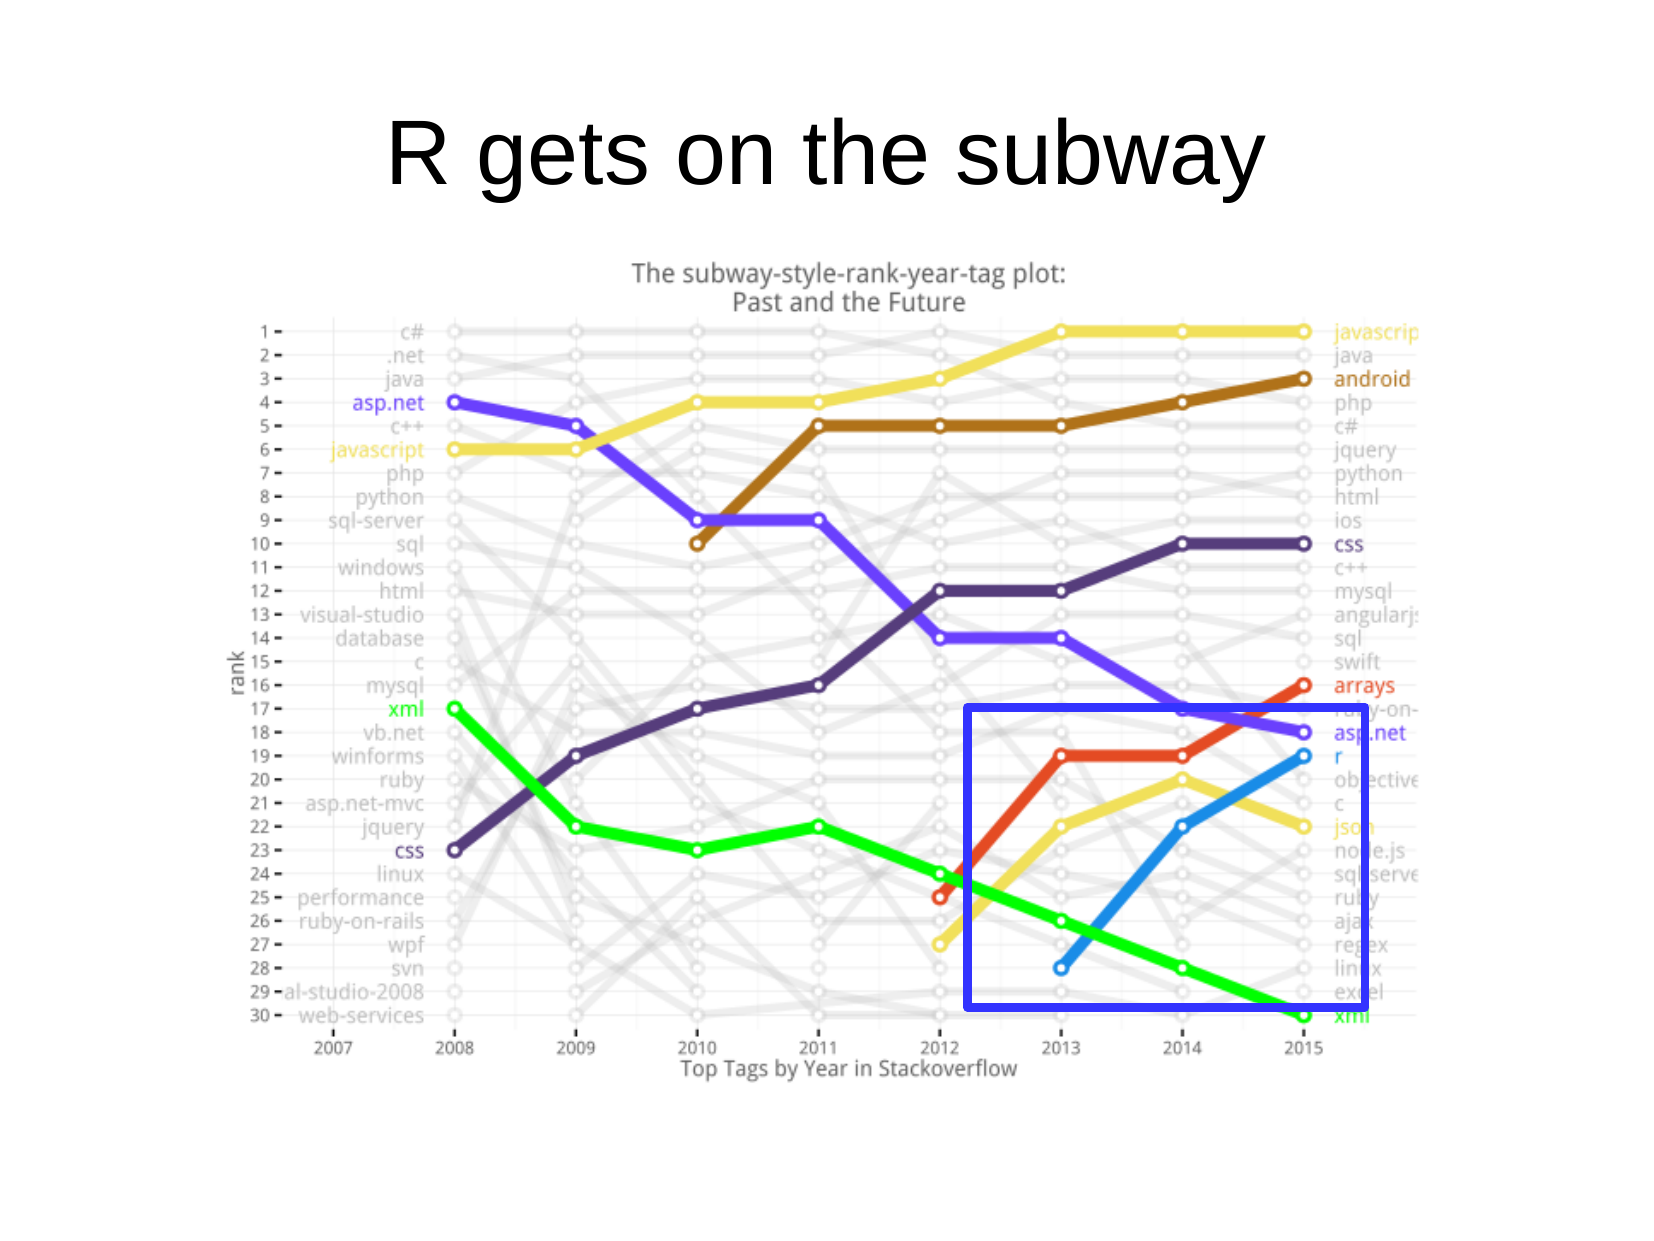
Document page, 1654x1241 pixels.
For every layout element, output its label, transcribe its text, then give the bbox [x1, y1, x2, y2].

title R gets on the subway [82, 49, 1571, 257]
picture [210, 233, 1441, 1096]
